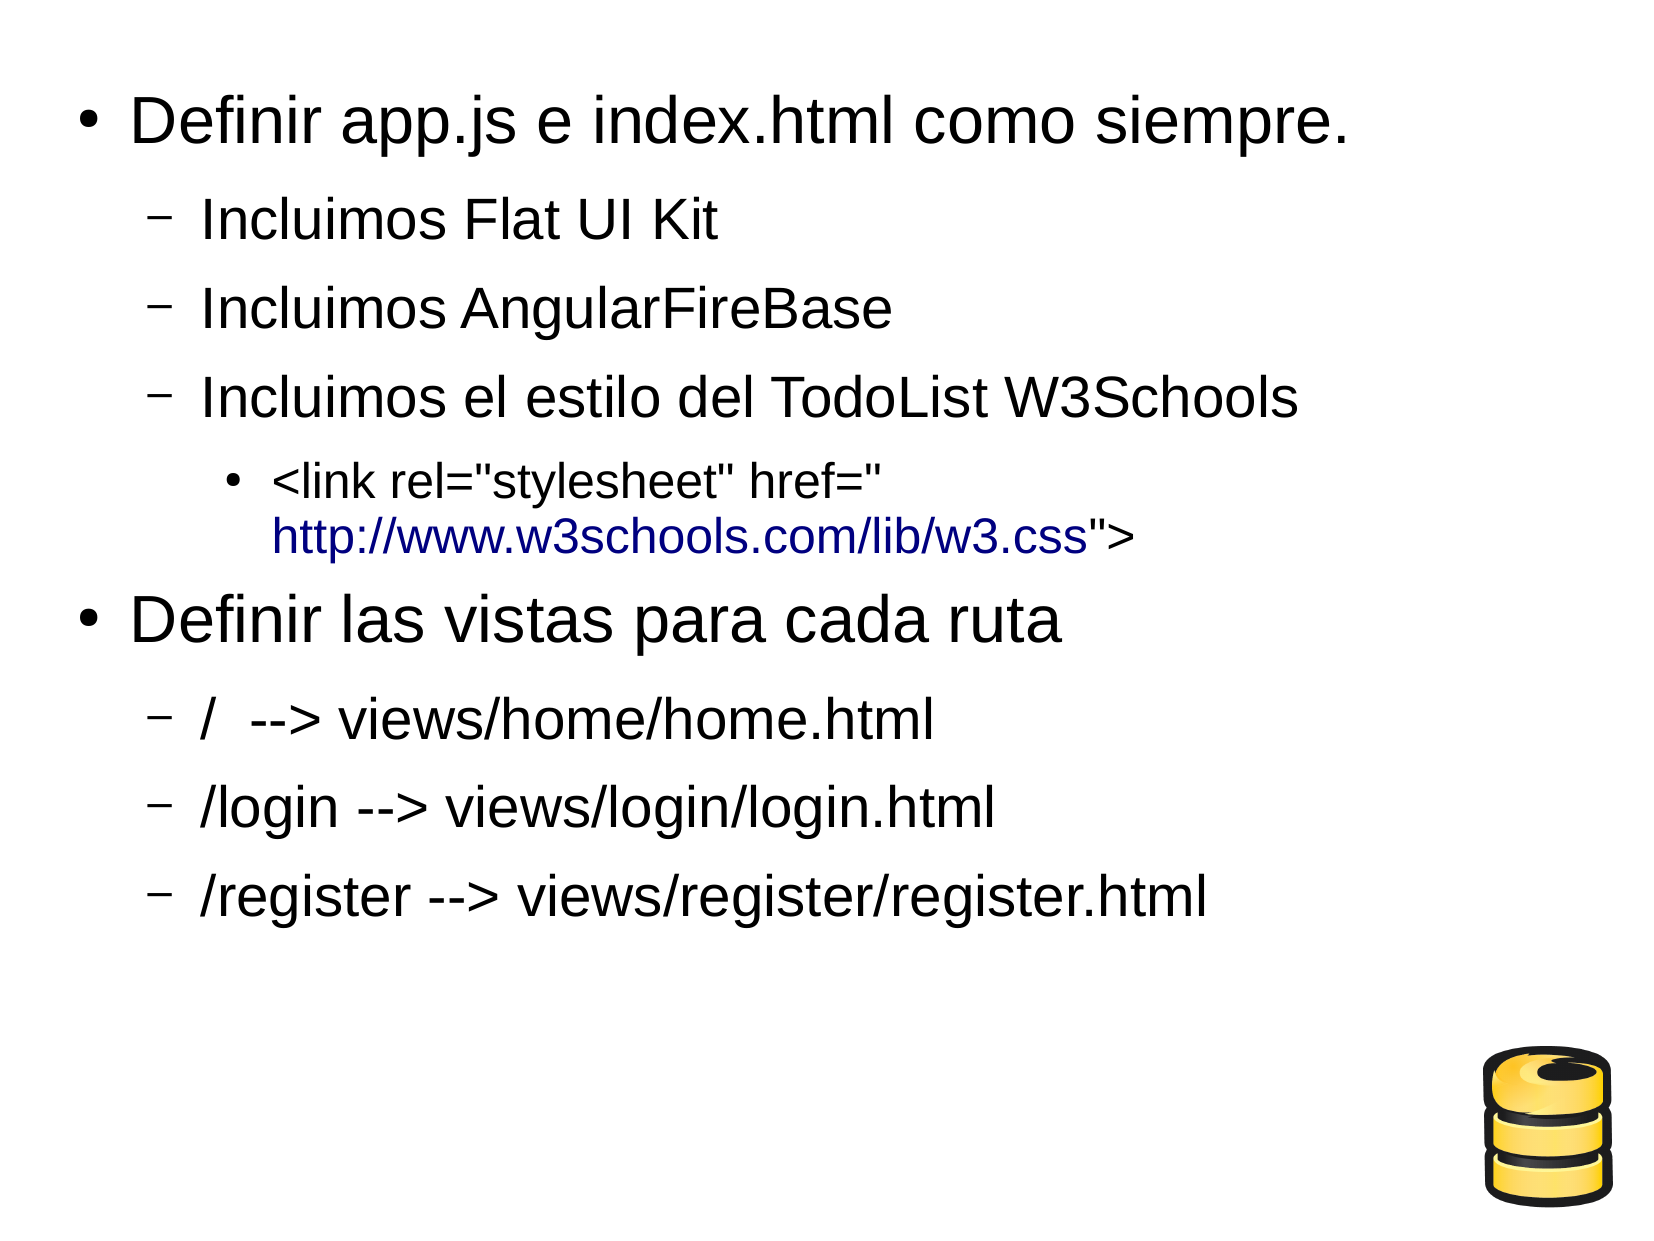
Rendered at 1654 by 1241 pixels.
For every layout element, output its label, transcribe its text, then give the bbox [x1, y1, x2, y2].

picture [1458, 1039, 1636, 1217]
list Definir app.js e index.html como siempre. Incluimos Flat UI Kit Incluimos AngularFireBase Incluimos el estilo del TodoList W3Schools <link rel="stylesheet" href="http://www.w3schools.com/lib/w3.css"> Definir las vistas para cada ruta / --> views/home/home.html /login --> views/login/login.html /register --> views/register/register.html [59, 82, 1607, 1040]
